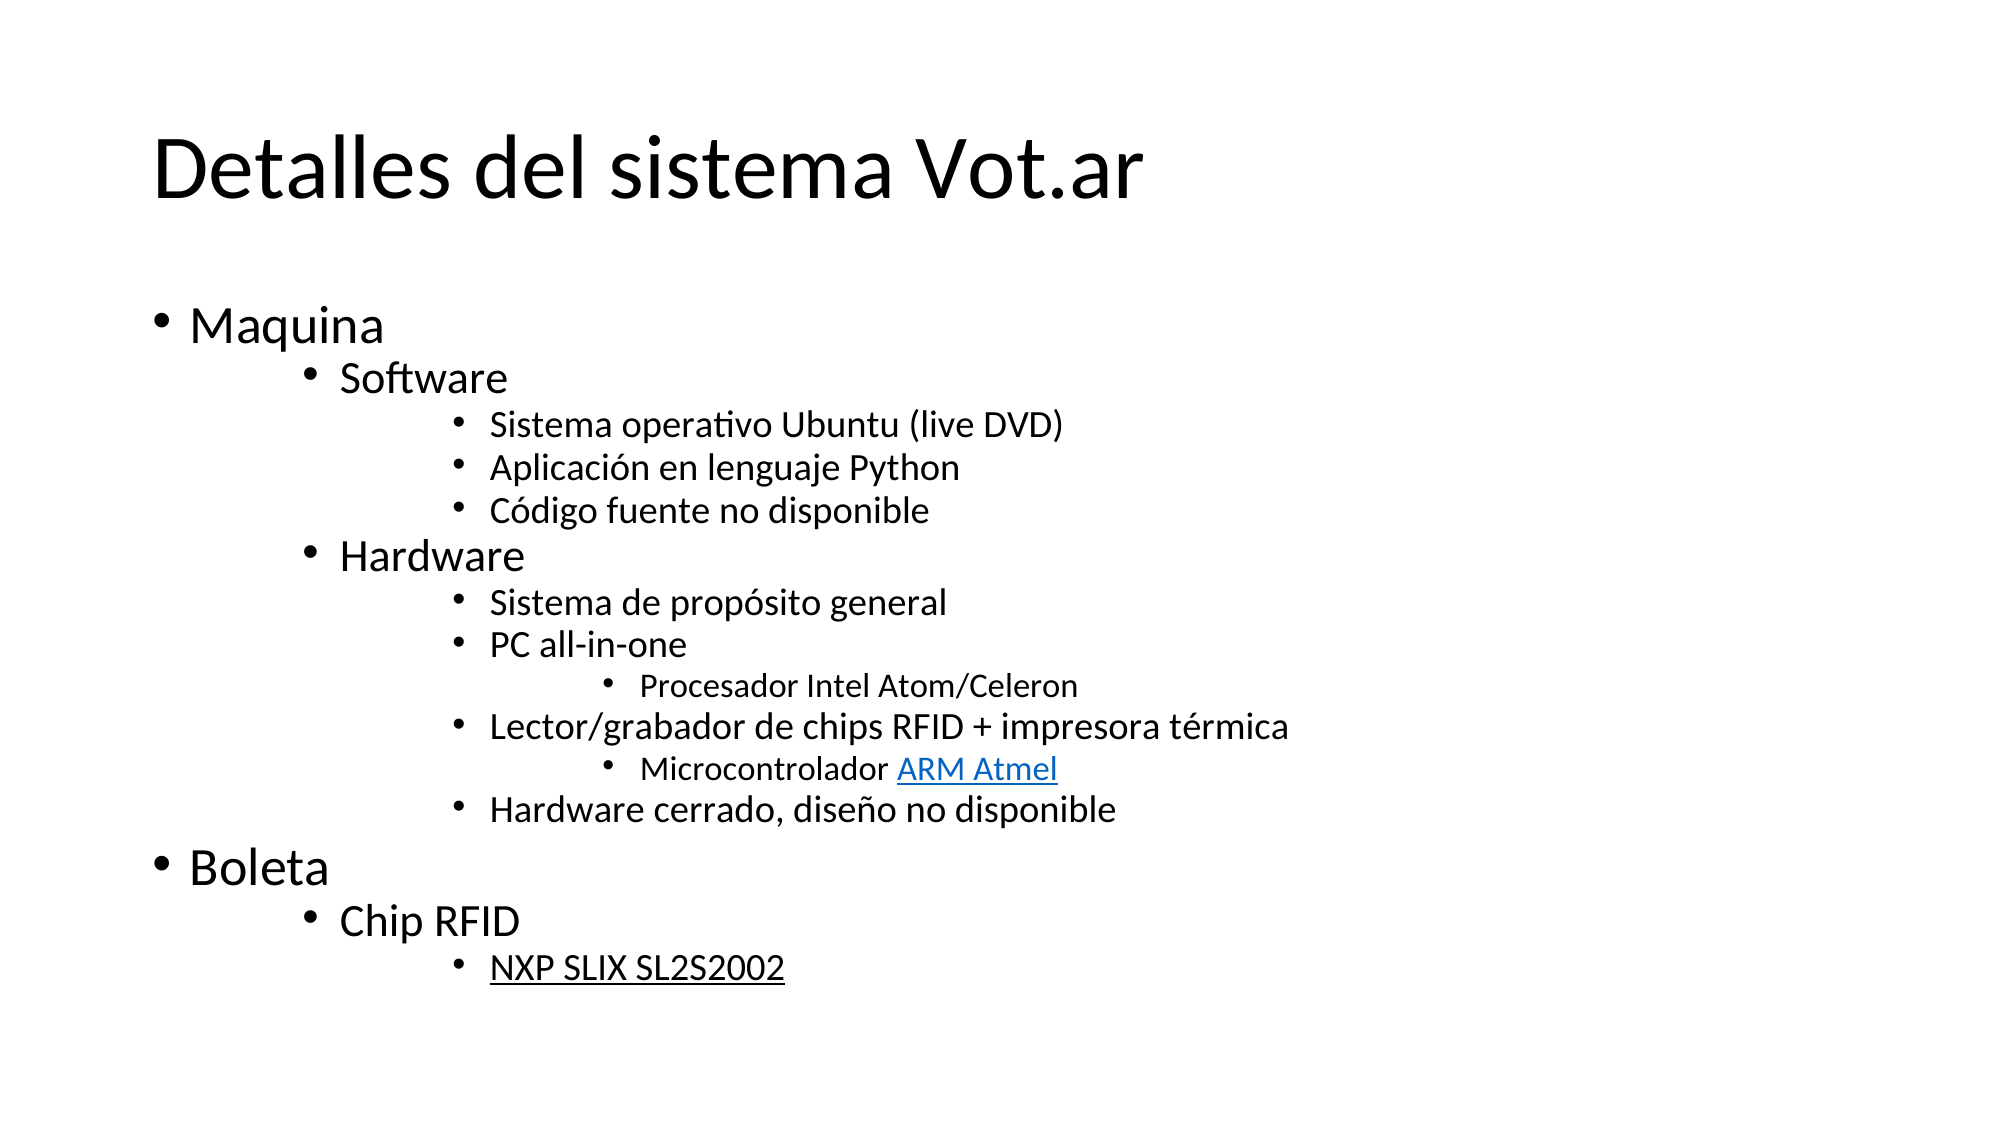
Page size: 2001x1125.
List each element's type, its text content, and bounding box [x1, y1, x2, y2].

title Detalles del sistema Vot.ar [137, 59, 1863, 278]
list Maquina Software Sistema operativo Ubuntu (live DVD) Aplicación en lenguaje Python Código fuente no disponible Hardware Sistema de propósito general PC all-in-one Procesador Intel Atom/Celeron Lector/grabador de chips RFID + impresora térmica Microcontrolador ARM Atmel Hardware cerrado, diseño no disponible Boleta Chip RFID NXP SLIX SL2S2002 [137, 299, 1863, 1014]
